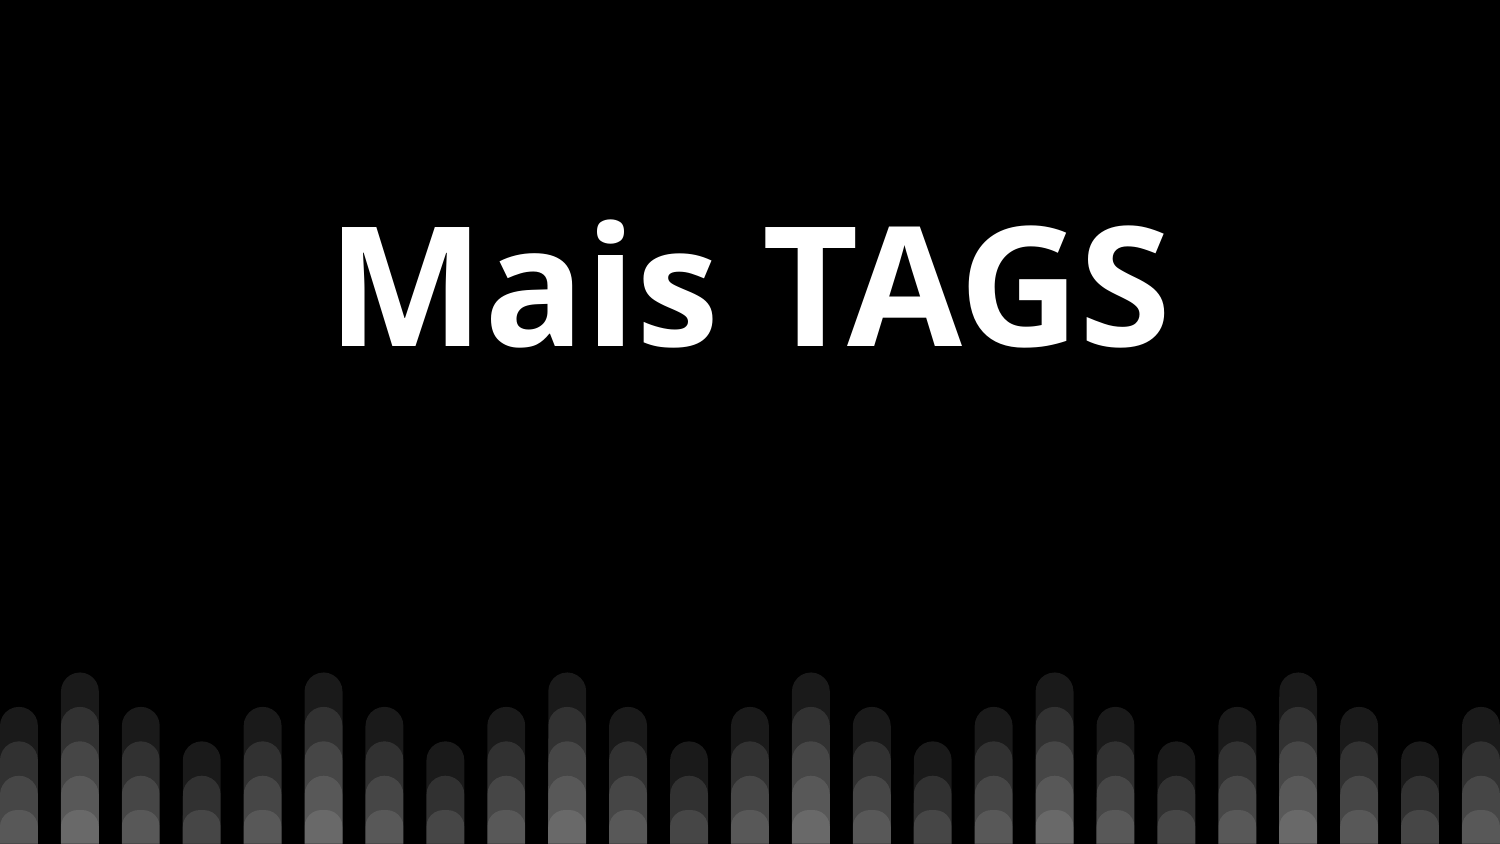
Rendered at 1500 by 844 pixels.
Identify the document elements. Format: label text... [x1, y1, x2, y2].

title Mais TAGS [227, 126, 1273, 433]
